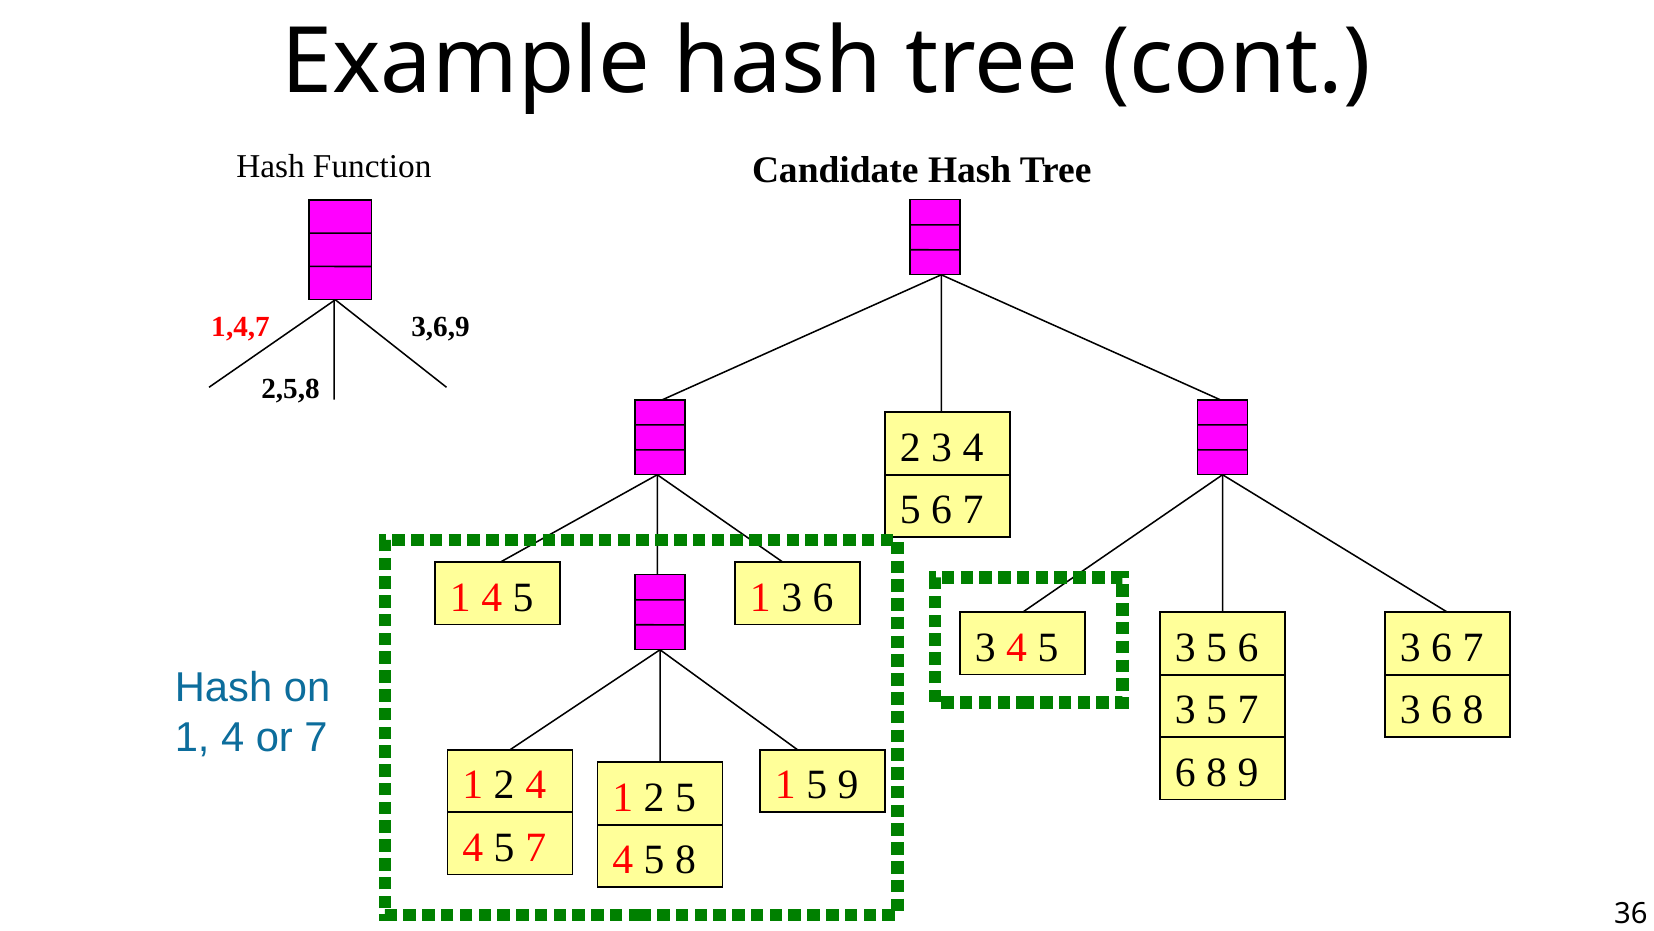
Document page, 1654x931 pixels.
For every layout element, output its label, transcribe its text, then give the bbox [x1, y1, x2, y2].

text_box 4 5 8 [597, 824, 712, 890]
text_box Candidate Hash Tree [737, 137, 1107, 198]
text_box 1 2 4 [447, 749, 562, 812]
text_box [635, 626, 686, 650]
text_box Hash Function [221, 137, 447, 192]
text_box [910, 199, 961, 224]
text_box [712, 762, 723, 888]
text_box [1197, 451, 1248, 475]
title Example hash tree (cont.) [82, 1, 1571, 113]
text_box [910, 226, 961, 249]
text_box [635, 426, 686, 449]
text_box [849, 562, 861, 625]
text_box [1074, 612, 1086, 675]
text_box Hash on 1, 4 or 7 [160, 652, 348, 768]
text_box 2,5,8 [246, 362, 336, 413]
text_box 3 6 7 [1385, 612, 1499, 674]
text_box 6 8 9 [1160, 737, 1274, 803]
text_box [635, 451, 686, 475]
text_box [874, 749, 886, 813]
text_box [1274, 612, 1286, 800]
text_box [308, 199, 372, 300]
text_box 1 5 9 [760, 749, 874, 815]
text_box 3 4 5 [960, 612, 1074, 678]
text_box 1 3 6 [735, 562, 849, 628]
text_box 3 5 7 [1160, 674, 1274, 737]
text_box 3,6,9 [396, 299, 486, 350]
text_box [562, 749, 573, 875]
text_box 1 4 5 [435, 562, 549, 628]
text_box 5 6 7 [885, 474, 999, 540]
text_box [635, 574, 686, 599]
text_box 1 2 5 [597, 762, 712, 824]
text_box [635, 601, 686, 624]
text_box [549, 562, 561, 625]
text_box [910, 251, 961, 275]
text_box 3 5 6 [1160, 612, 1274, 674]
text_box [1197, 399, 1248, 424]
text_box [999, 412, 1011, 538]
text_box [635, 399, 686, 424]
text_box [1499, 612, 1511, 738]
text_box 3 6 8 [1385, 674, 1499, 740]
text_box 1,4,7 [196, 299, 286, 350]
text_box [1197, 426, 1248, 449]
text_box 4 5 7 [447, 812, 562, 878]
text_box 2 3 4 [885, 412, 999, 474]
